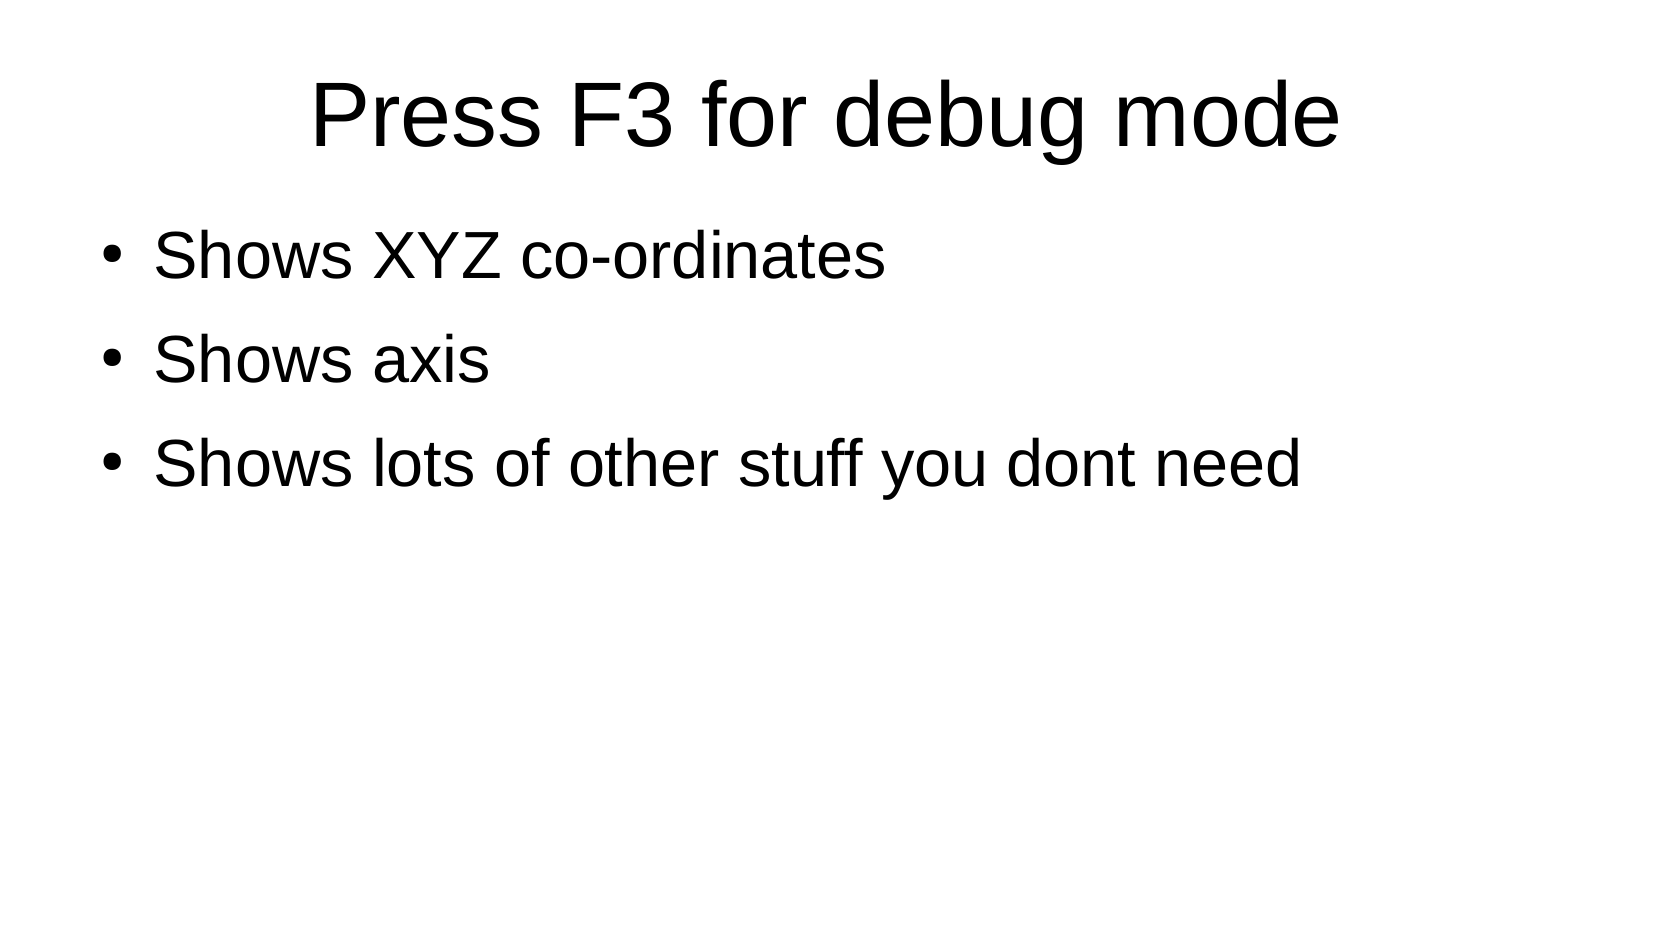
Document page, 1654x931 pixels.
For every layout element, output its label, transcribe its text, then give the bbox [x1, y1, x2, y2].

title Press F3 for debug mode [82, 37, 1571, 193]
list Shows XYZ co-ordinates Shows axis Shows lots of other stuff you dont need [82, 217, 1571, 758]
